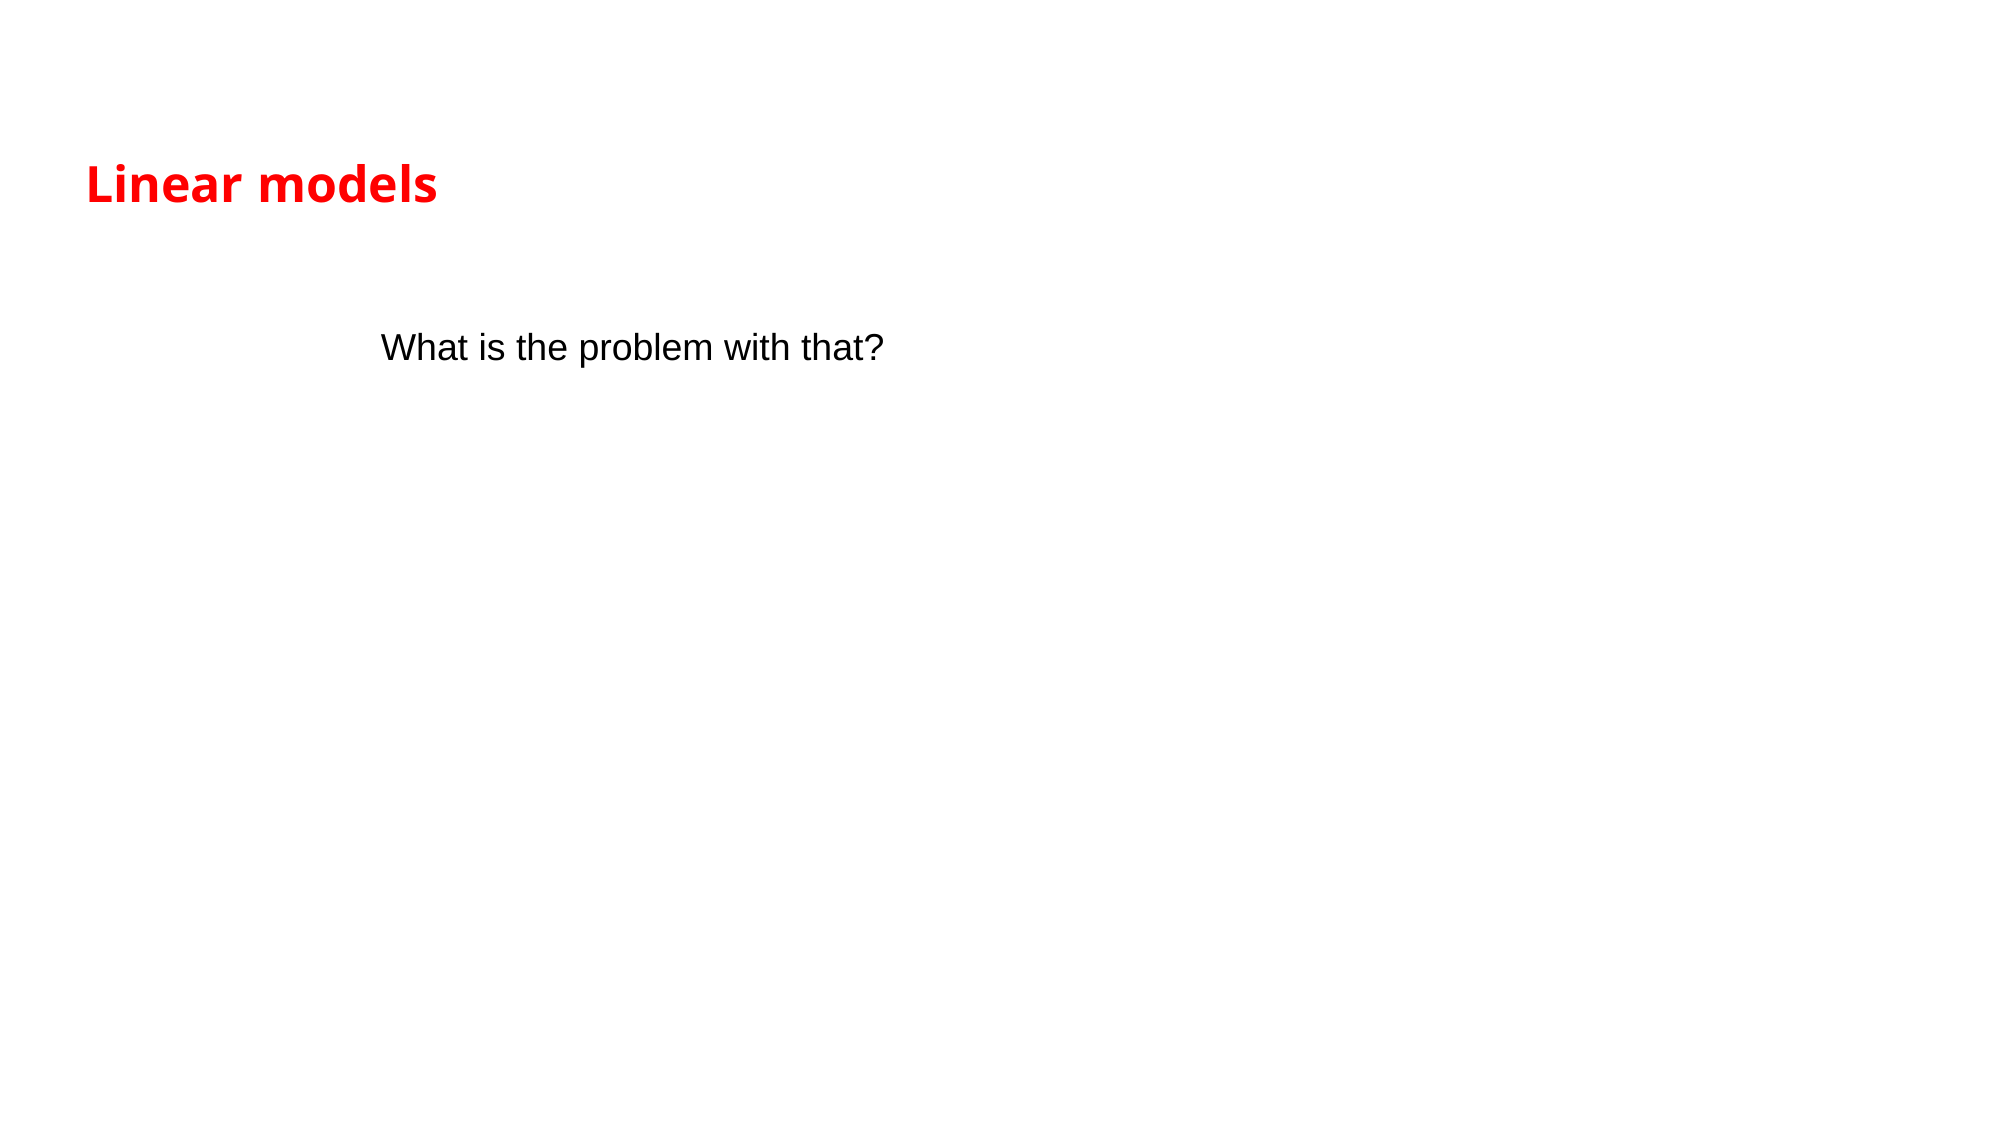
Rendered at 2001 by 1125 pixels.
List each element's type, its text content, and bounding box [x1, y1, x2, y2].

text_box What is the problem with that? [366, 318, 1819, 376]
text_box Linear models [70, 77, 1796, 296]
